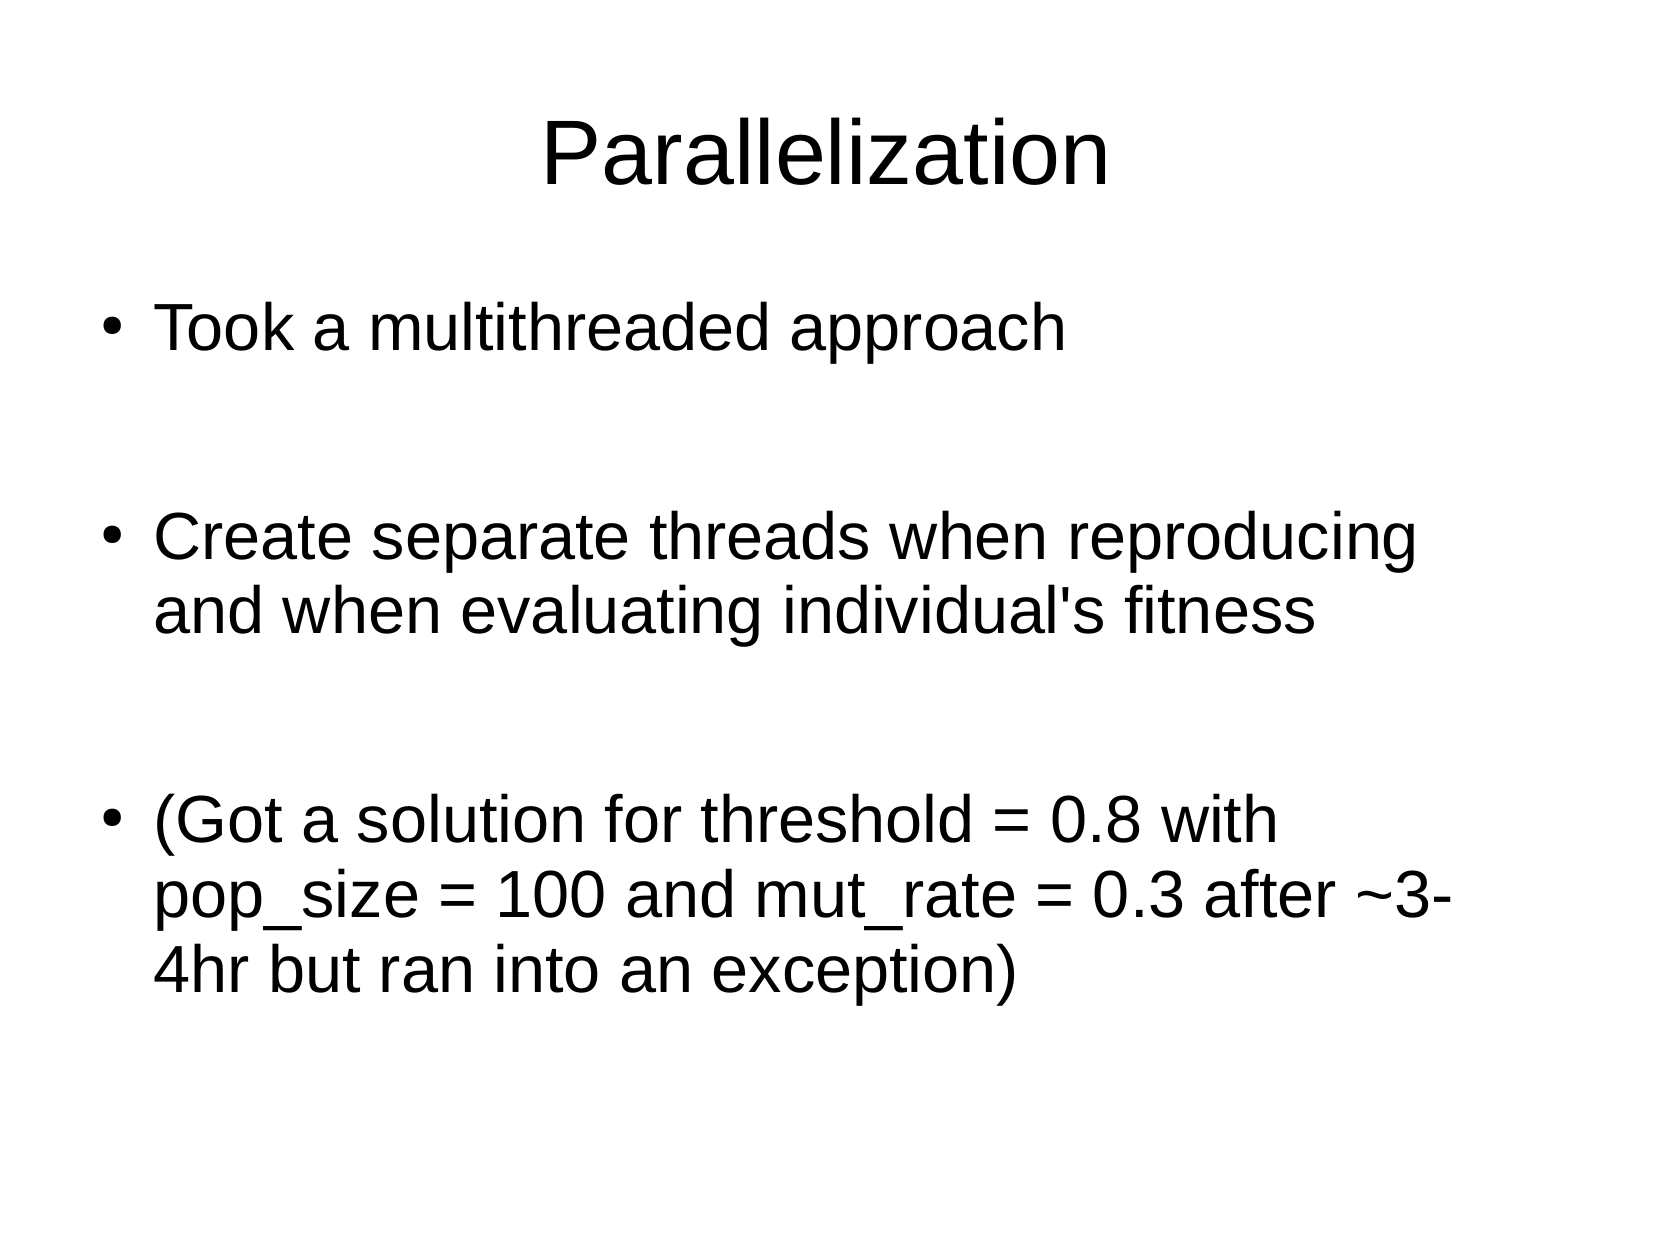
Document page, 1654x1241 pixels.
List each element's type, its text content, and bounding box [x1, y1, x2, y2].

title Parallelization [82, 49, 1571, 257]
list Took a multithreaded approach Create separate threads when reproducing and when evaluating individual's fitness (Got a solution for threshold = 0.8 with pop_size = 100 and mut_rate = 0.3 after ~3-4hr but ran into an exception) [82, 290, 1538, 1010]
